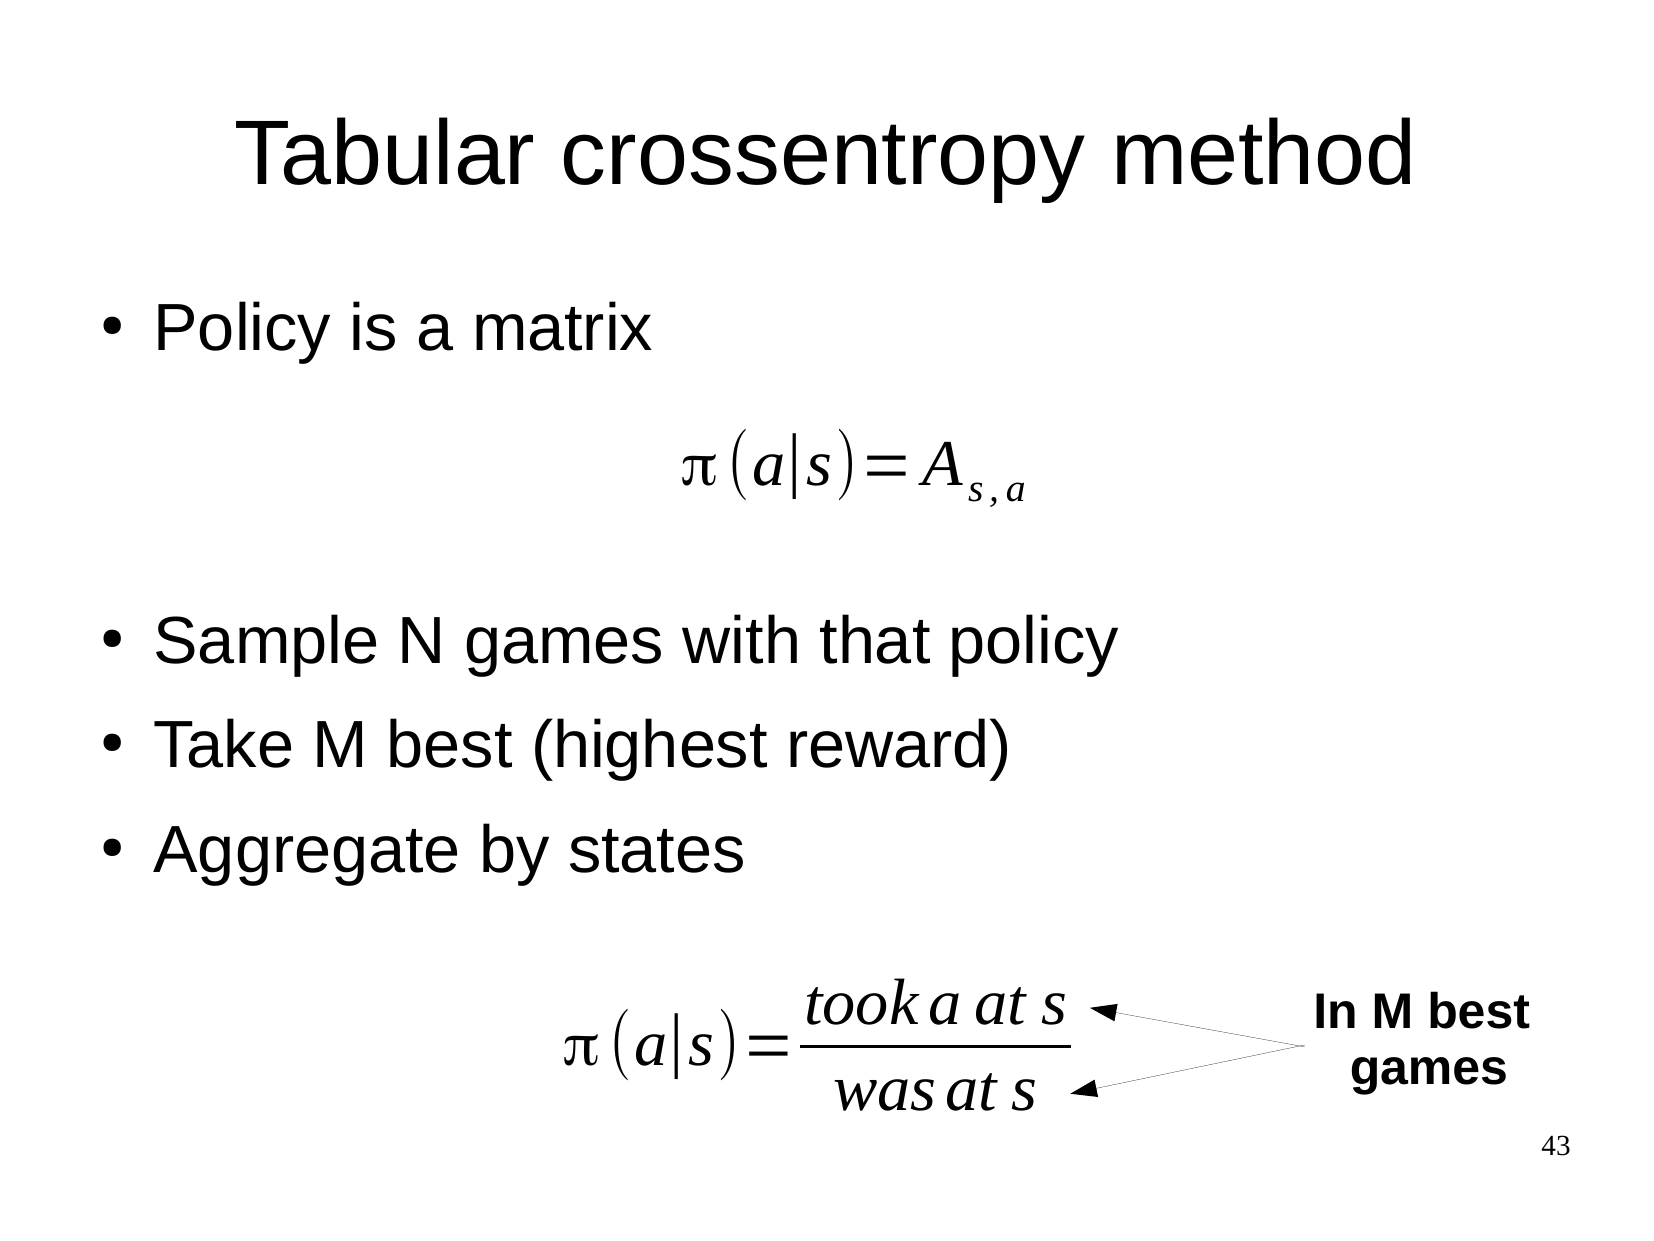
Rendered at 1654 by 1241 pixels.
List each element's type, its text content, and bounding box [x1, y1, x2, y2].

list Policy is a matrix Sample N games with that policy Take M best (highest reward) Aggregate by states [82, 290, 1571, 1010]
chart [546, 966, 1090, 1124]
title Tabular crossentropy method [82, 49, 1571, 257]
text_box In M best games [1298, 976, 1546, 1104]
chart [664, 423, 1041, 509]
